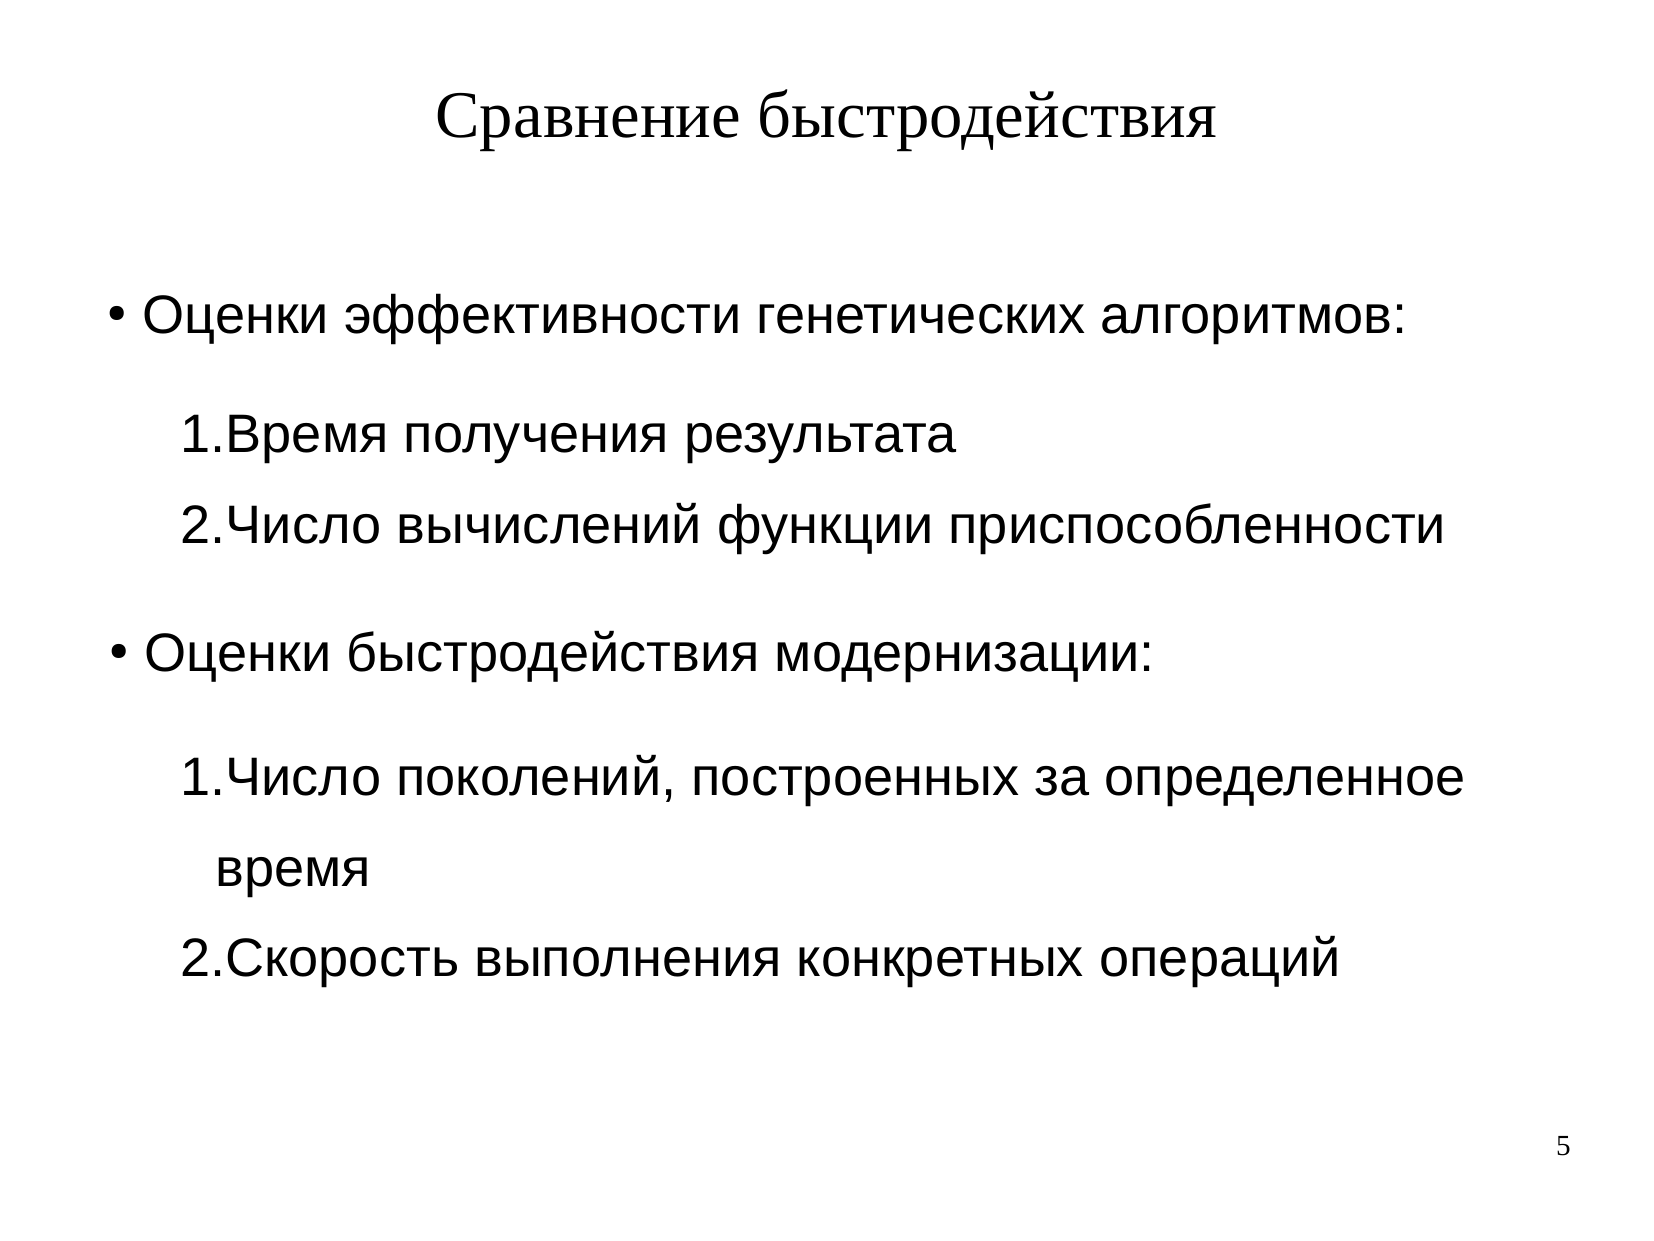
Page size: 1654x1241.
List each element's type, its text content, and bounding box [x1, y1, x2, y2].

text_box Оценки быстродействия модернизации: [94, 555, 1171, 692]
text_box Число поколений, построенных за определенное время Скорость выполнения конкретных операций [165, 708, 1536, 1016]
text_box Сравнение быстродействия [420, 70, 1234, 160]
text_box Время получения результата Число вычислений функции приспособленности [165, 366, 1536, 674]
text_box Оценки эффективности генетических алгоритмов: [92, 217, 1424, 354]
